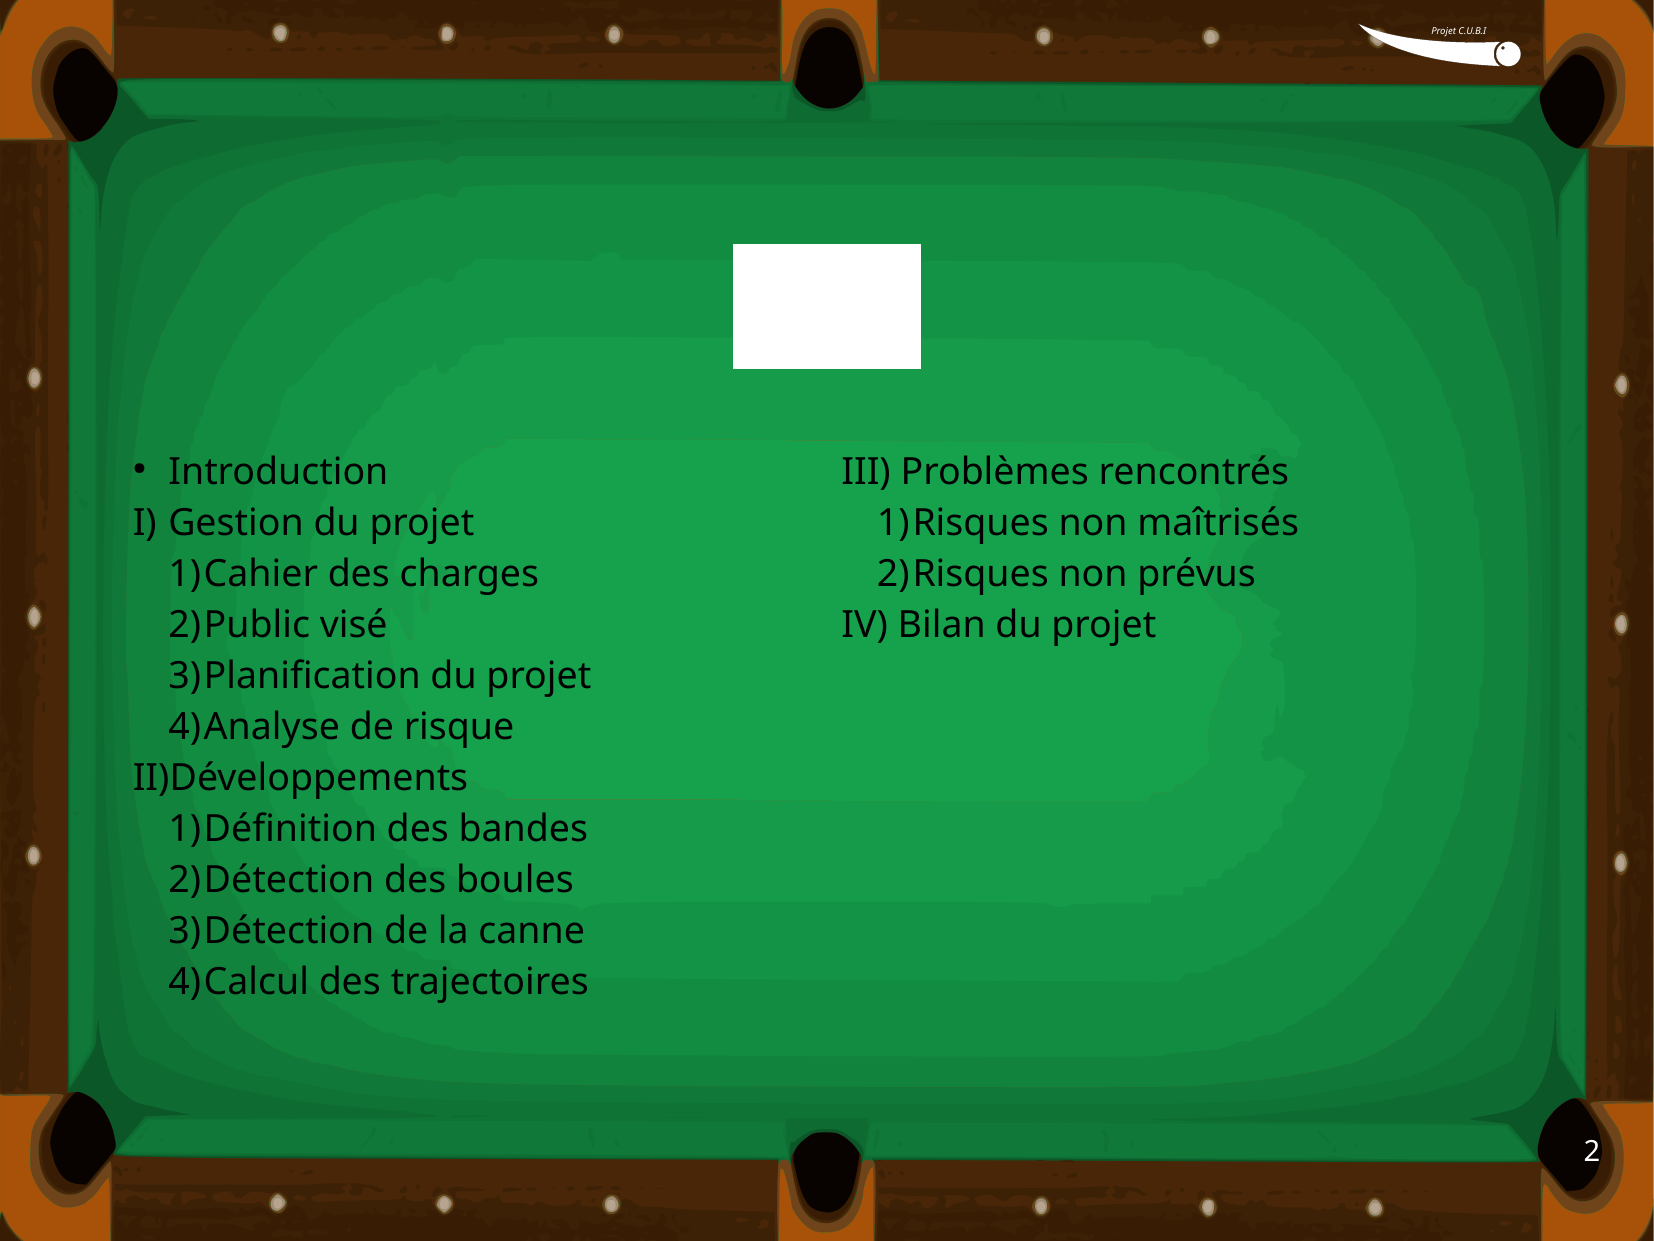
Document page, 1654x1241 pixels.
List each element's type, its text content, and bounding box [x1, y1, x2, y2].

picture [0, 0, 1654, 1241]
text_box Introduction Gestion du projet Cahier des charges Public visé Planification du projet Analyse de risque Développements Définition des bandes Détection des boules Détection de la canne Calcul des trajectoires [118, 437, 826, 1020]
title Plan [106, 202, 1548, 411]
text_box Problèmes rencontrés Risques non maîtrisés Risques non prévus Bilan du projet [826, 437, 1536, 1020]
